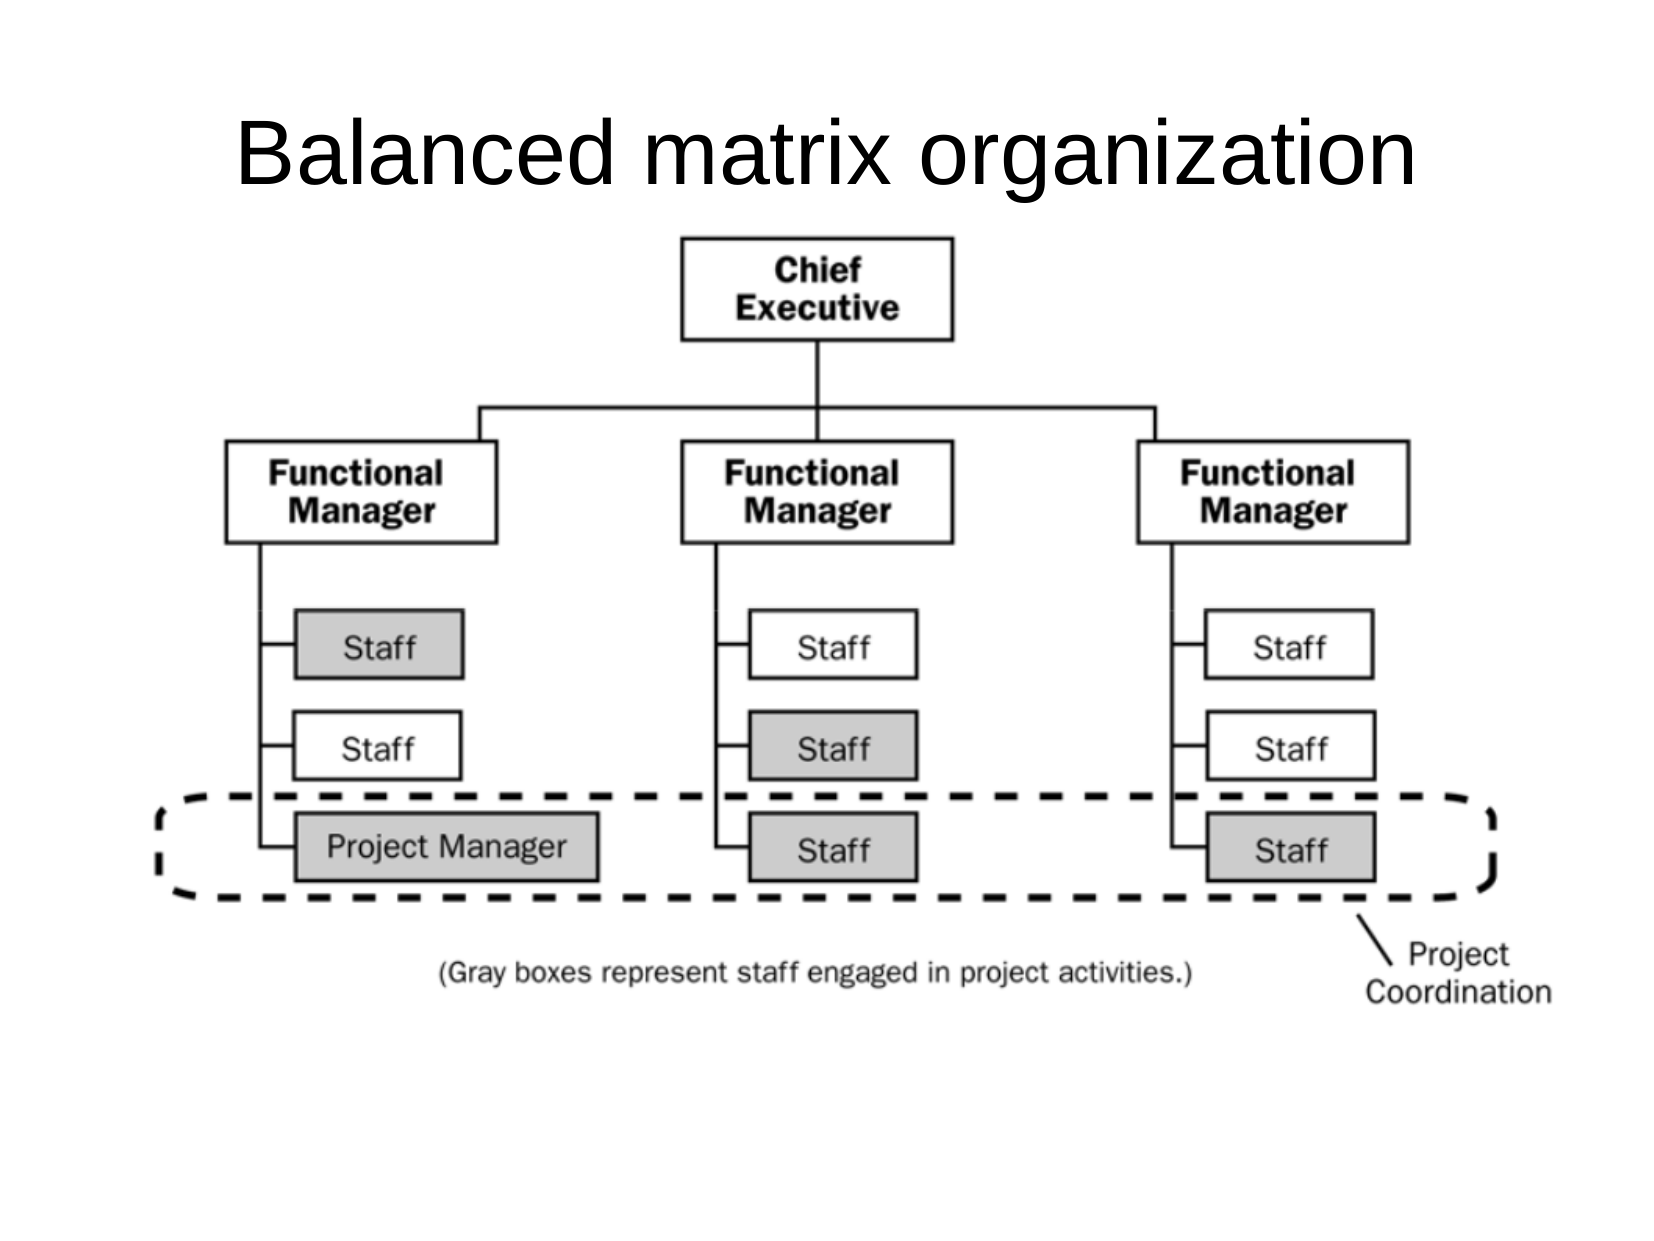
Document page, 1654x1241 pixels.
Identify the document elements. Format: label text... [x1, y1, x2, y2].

title Balanced matrix organization [82, 49, 1571, 257]
picture [110, 219, 1571, 1028]
